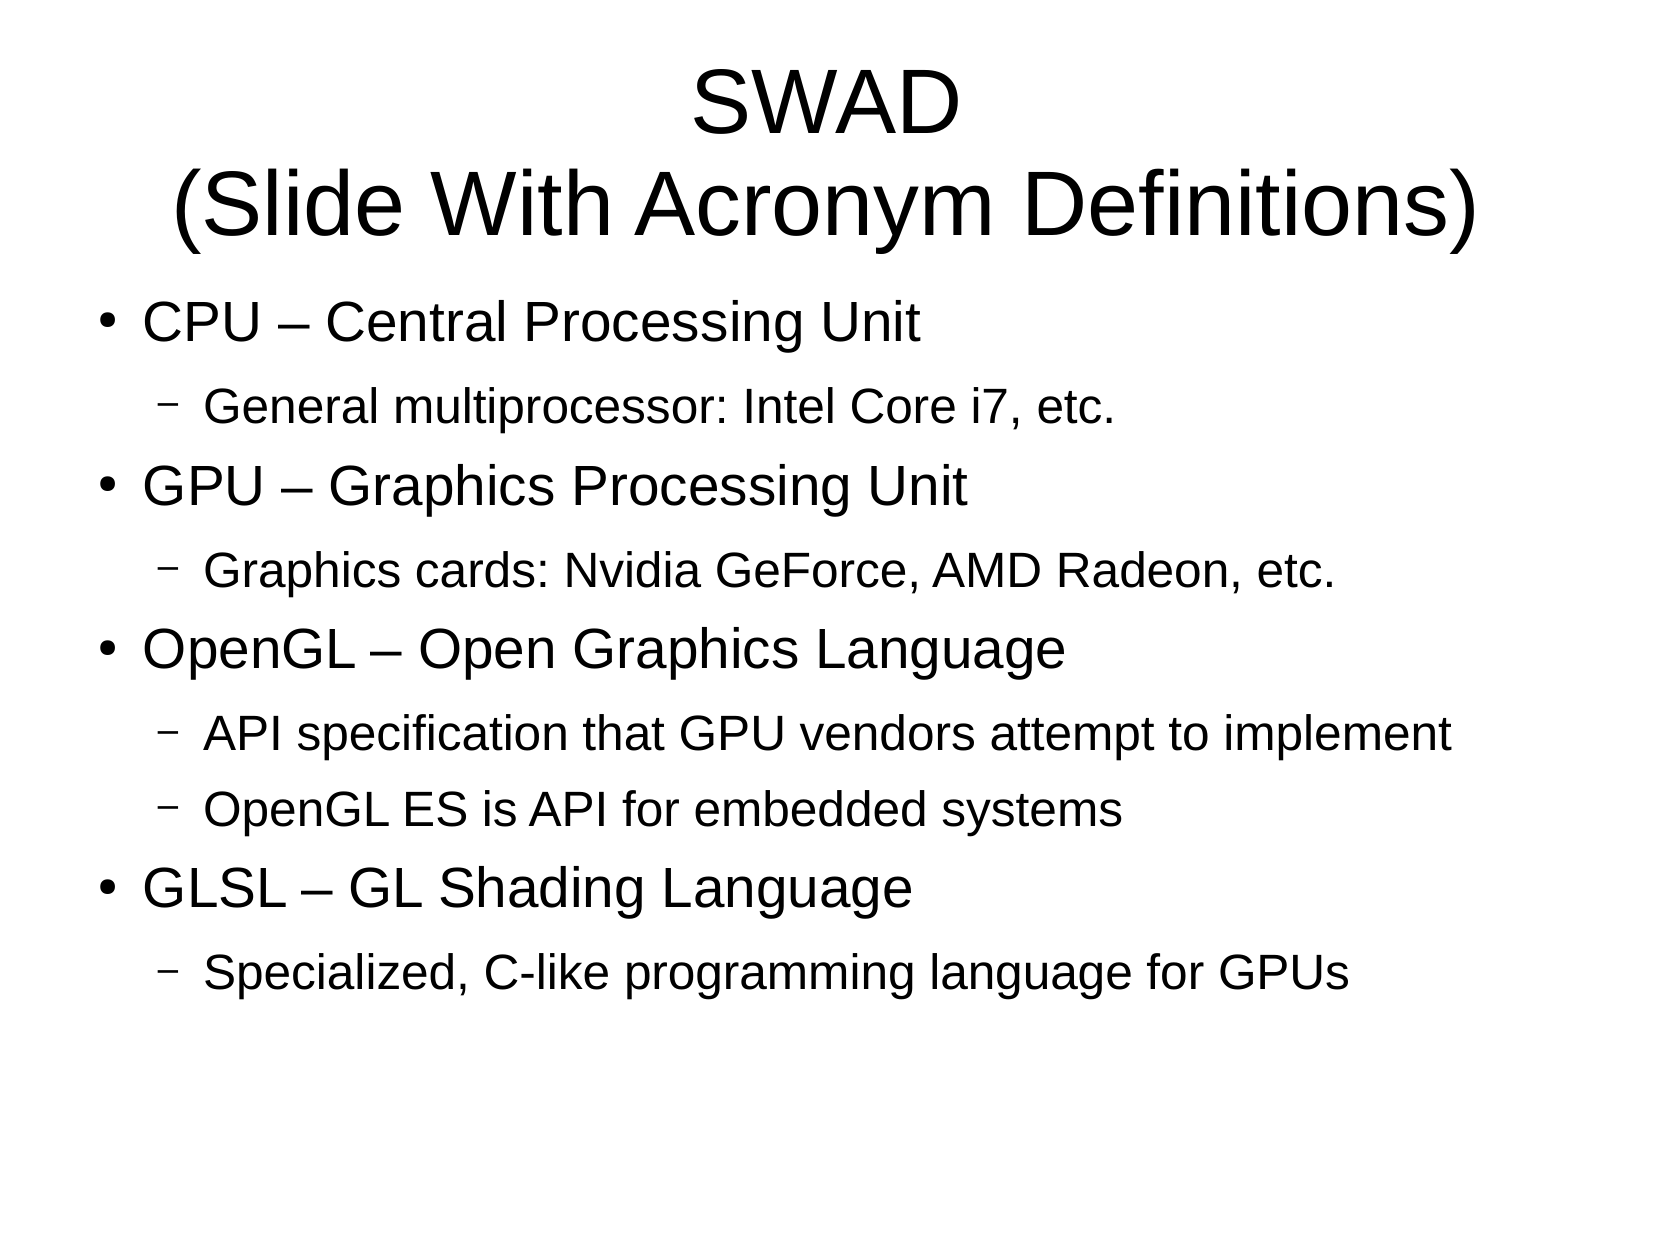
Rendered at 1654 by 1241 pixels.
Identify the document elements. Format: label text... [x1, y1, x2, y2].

title SWAD (Slide With Acronym Definitions) [82, 49, 1571, 257]
list CPU – Central Processing Unit General multiprocessor: Intel Core i7, etc. GPU – Graphics Processing Unit Graphics cards: Nvidia GeForce, AMD Radeon, etc. OpenGL – Open Graphics Language API specification that GPU vendors attempt to implement OpenGL ES is API for embedded systems GLSL – GL Shading Language Specialized, C-like programming language for GPUs [82, 290, 1538, 1010]
